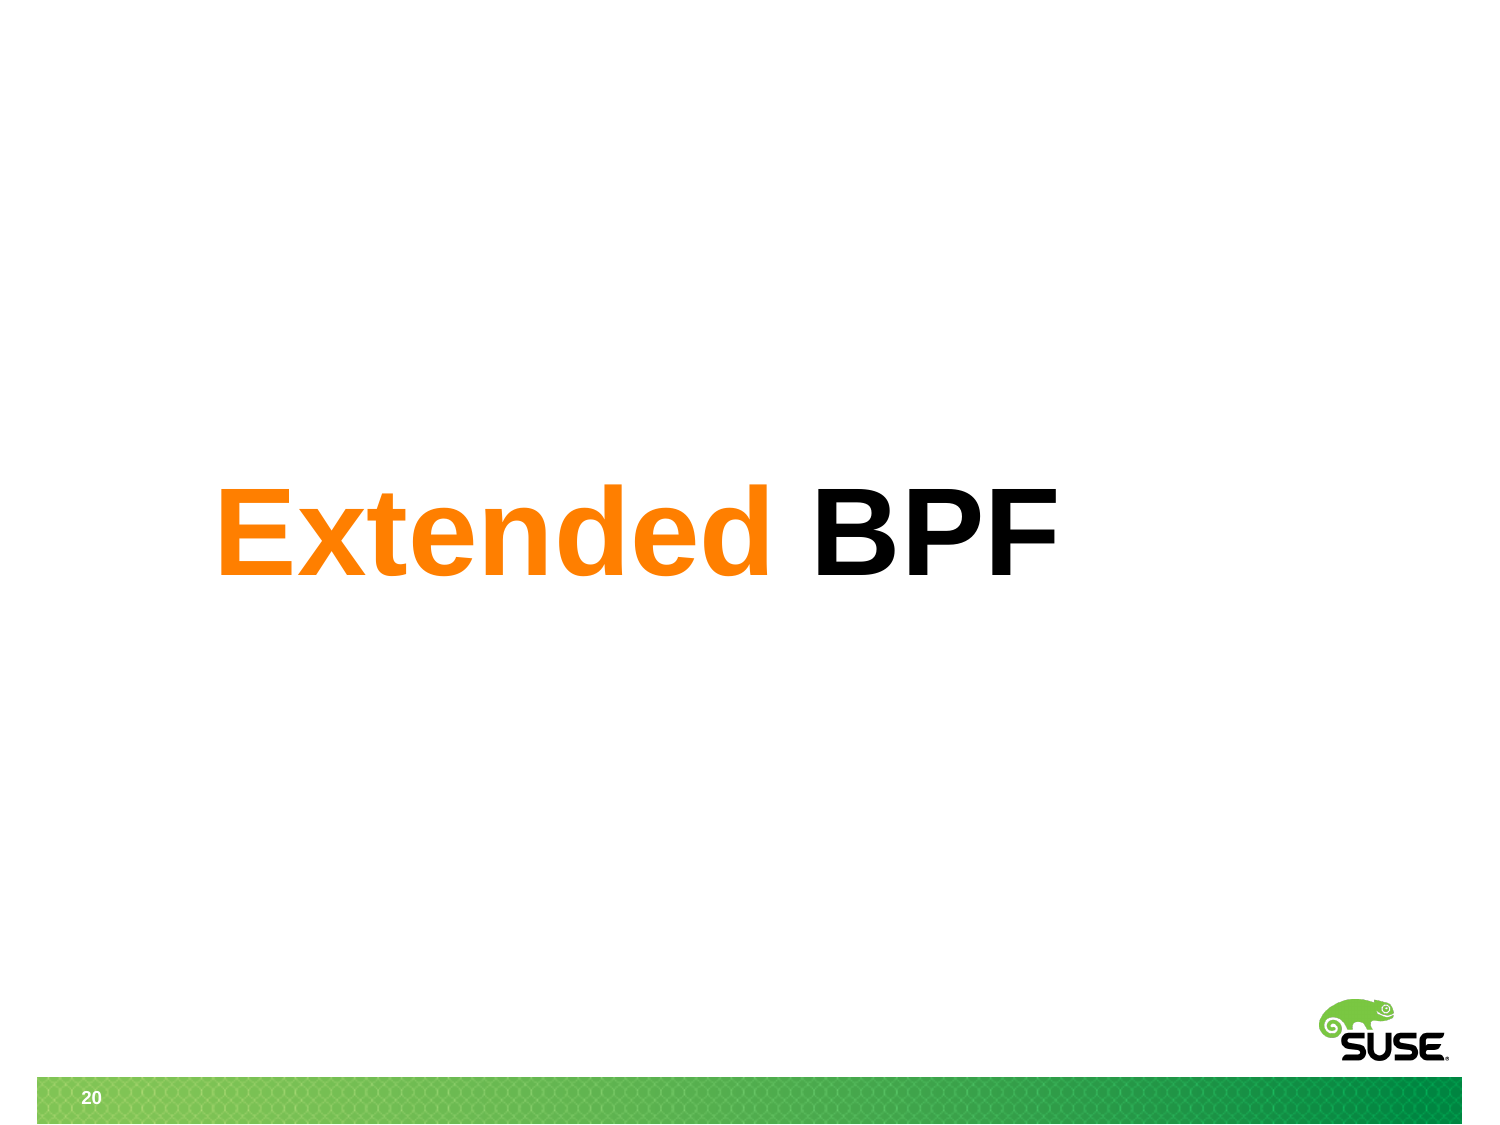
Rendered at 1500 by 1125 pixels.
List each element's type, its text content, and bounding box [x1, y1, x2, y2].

picture [1319, 999, 1449, 1061]
title Extended BPF [0, 462, 1061, 602]
picture [37, 1077, 1462, 1124]
